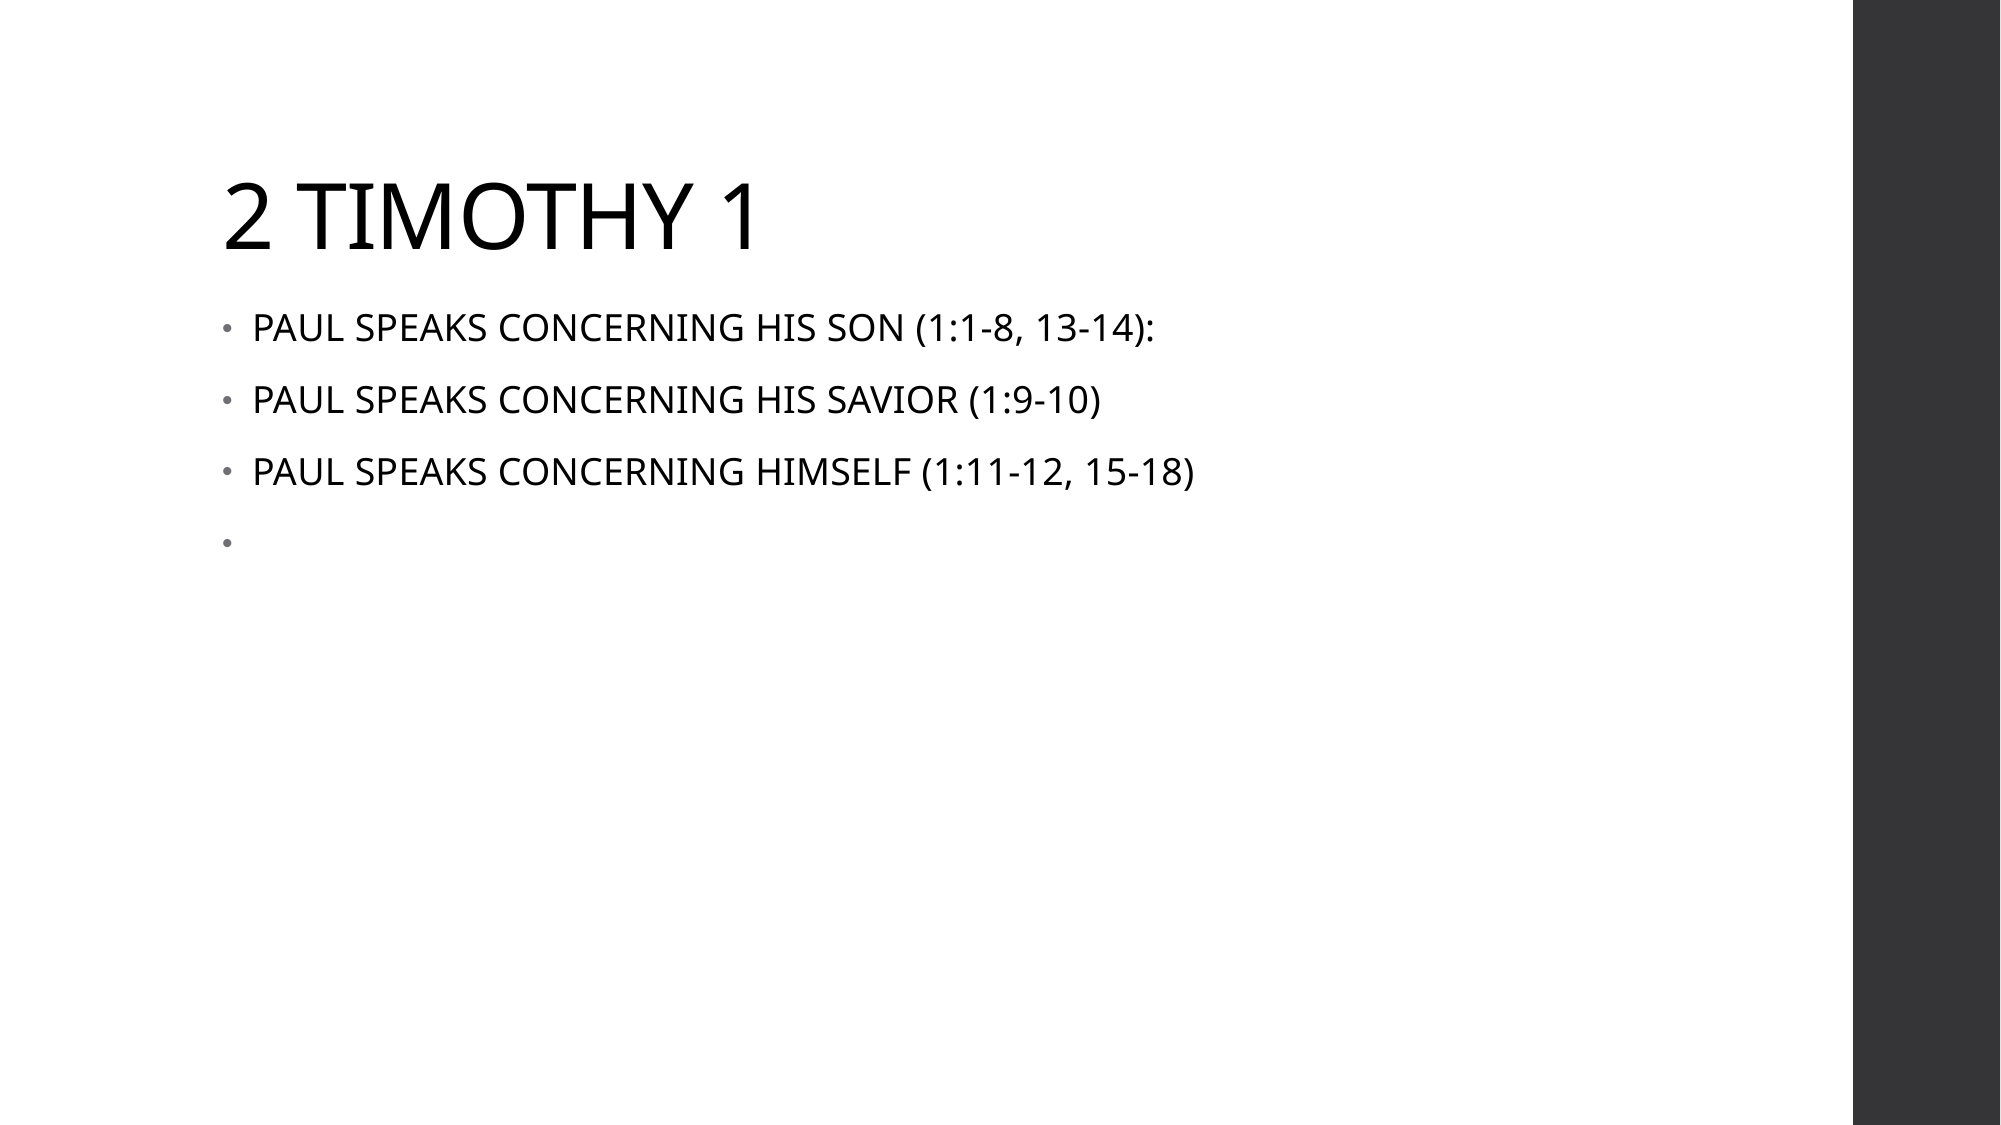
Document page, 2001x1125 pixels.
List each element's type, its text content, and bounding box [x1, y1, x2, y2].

title 2 TIMOTHY 1 [206, 60, 1797, 278]
list PAUL SPEAKS CONCERNING HIS SON (1:1-8, 13-14): PAUL SPEAKS CONCERNING HIS SAVIOR (1:9-10) PAUL SPEAKS CONCERNING HIMSELF (1:11-12, 15-18) [206, 299, 1617, 1014]
